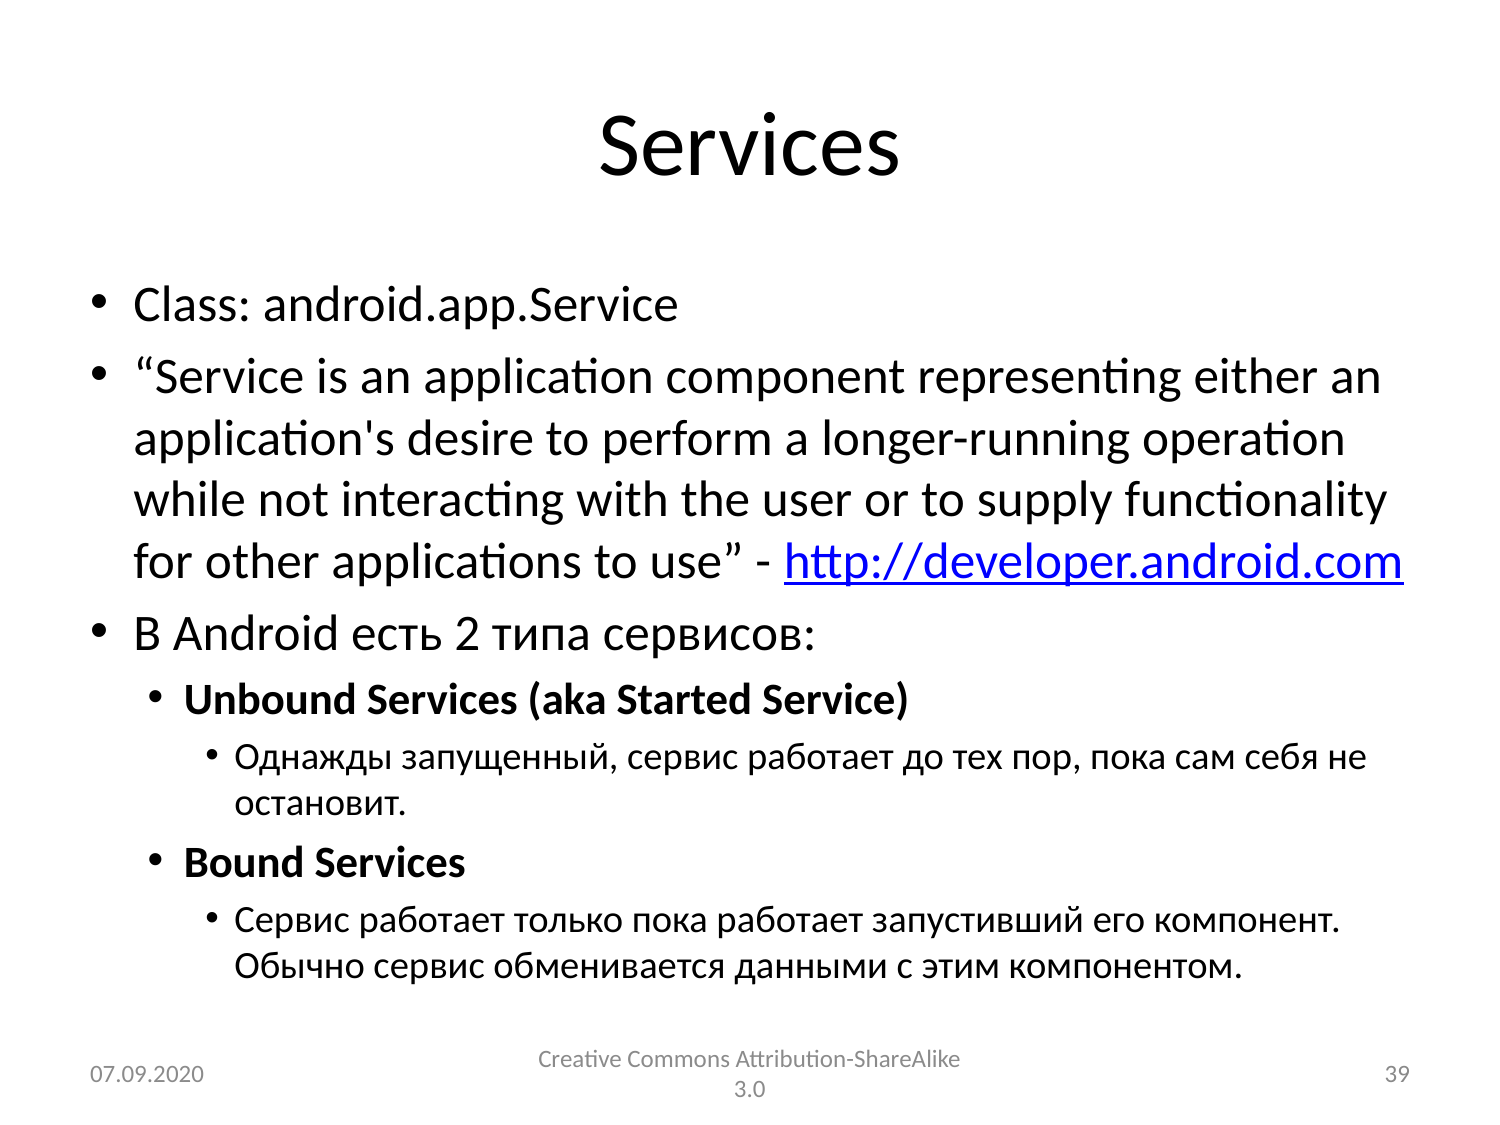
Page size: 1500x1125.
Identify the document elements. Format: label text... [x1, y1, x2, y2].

title Services [75, 45, 1425, 233]
footer Creative Commons Attribution-ShareAlike 3.0 [512, 1042, 988, 1103]
slide_number <number> [1074, 1042, 1425, 1103]
list Class: android.app.Service “Service is an application component representing either an application's desire to perform a longer-running operation while not interacting with the user or to supply functionality for other applications to use” - http://developer.android.com В Android есть 2 типа сервисов: Unbound Services (aka Started Service) Однажды запущенный, сервис работает до тех пор, пока сам себя не остановит. Bound Services Сервис работает только пока работает запустивший его компонент. Обычно сервис обменивается данными с этим компонентом. [75, 262, 1425, 1005]
